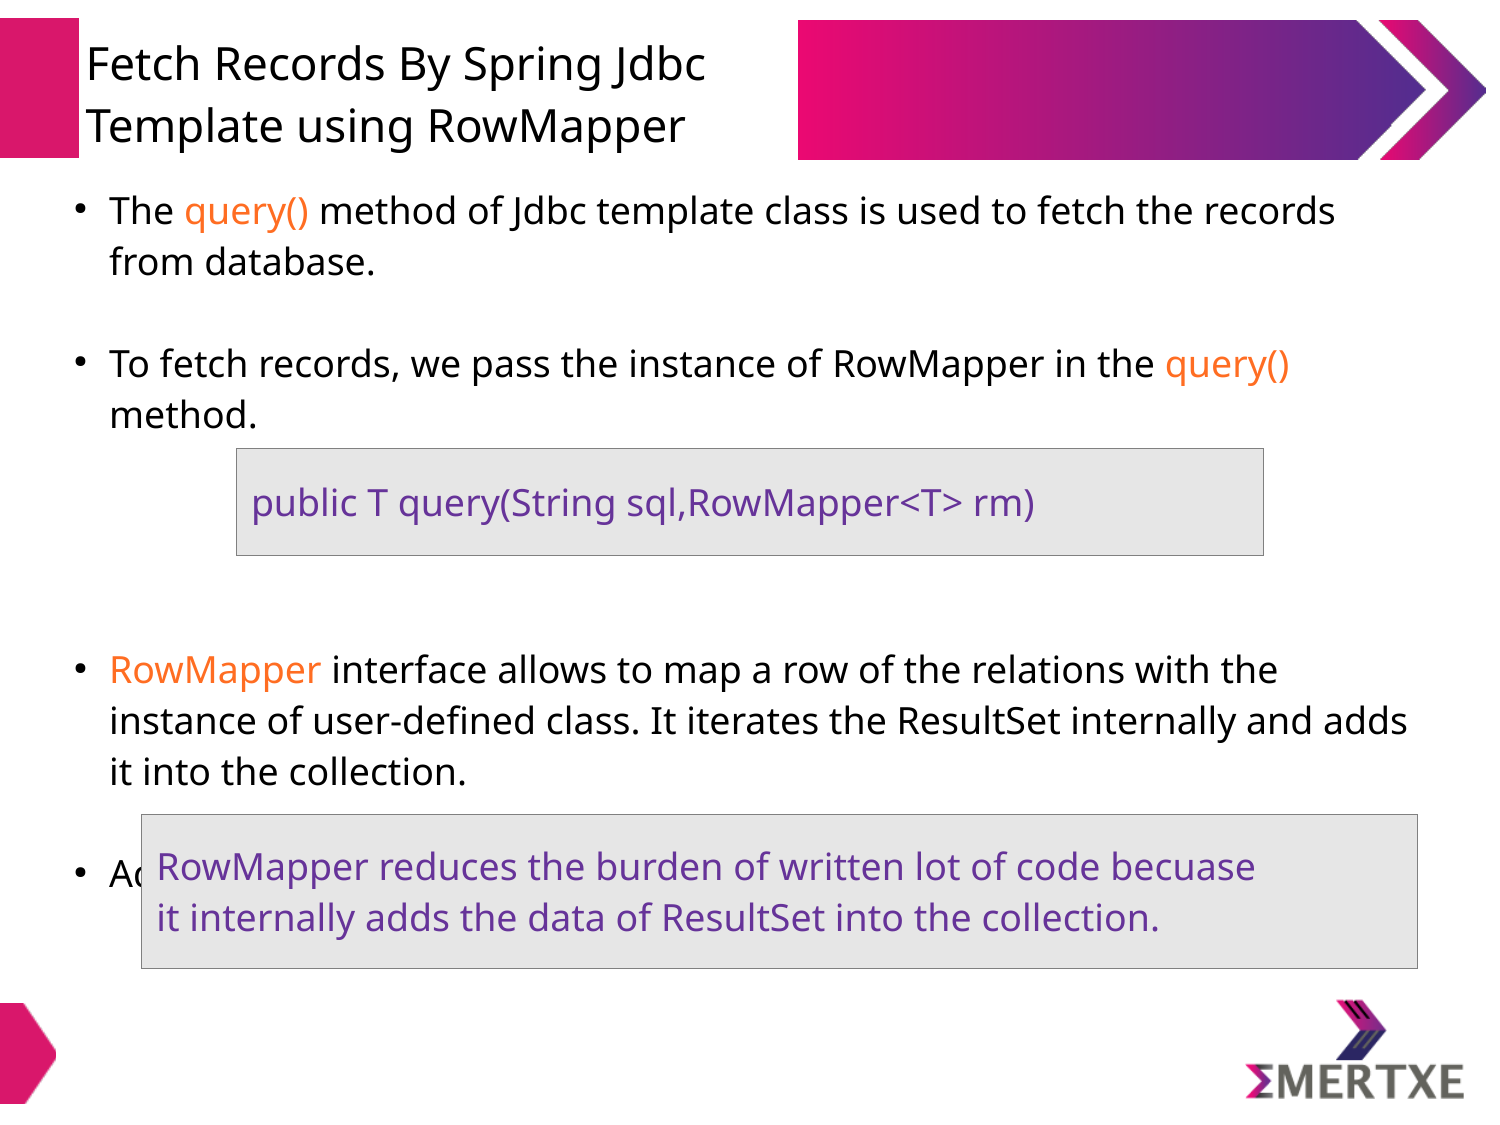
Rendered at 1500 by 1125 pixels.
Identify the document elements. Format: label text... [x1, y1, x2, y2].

text_box RowMapper reduces the burden of written lot of code becuase it internally adds the data of ResultSet into the collection. [141, 814, 1418, 969]
text_box Fetch Records By Spring Jdbc Template using RowMapper [70, 23, 804, 146]
text_box public T query(String sql,RowMapper<T> rm) [236, 448, 1264, 556]
text_box The query() method of Jdbc template class is used to fetch the records from database. To fetch records, we pass the instance of RowMapper in the query() method. RowMapper interface allows to map a row of the relations with the instance of user-defined class. It iterates the ResultSet internally and adds it into the collection. Advantage of RowMapper over ResultSetExtractor. [59, 177, 1441, 981]
picture [1245, 996, 1465, 1099]
picture [798, 20, 1486, 160]
